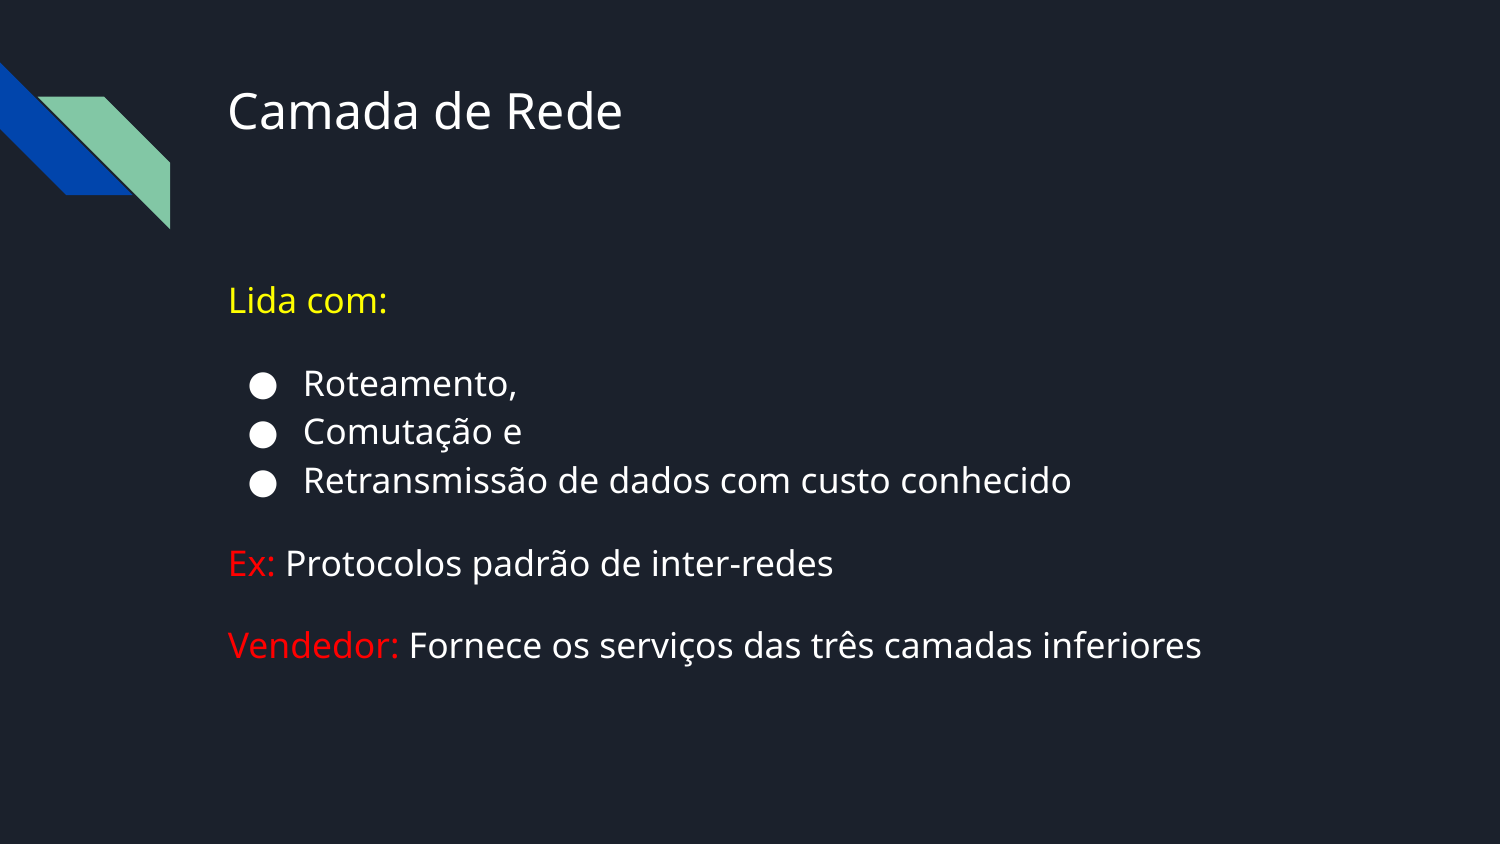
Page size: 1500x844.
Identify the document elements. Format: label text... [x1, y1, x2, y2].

list Lida com: Roteamento, Comutação e Retransmissão de dados com custo conhecido Ex: Protocolos padrão de inter-redes Vendedor: Fornece os serviços das três camadas inferiores [212, 257, 1368, 735]
title Camada de Rede [212, 64, 1368, 215]
